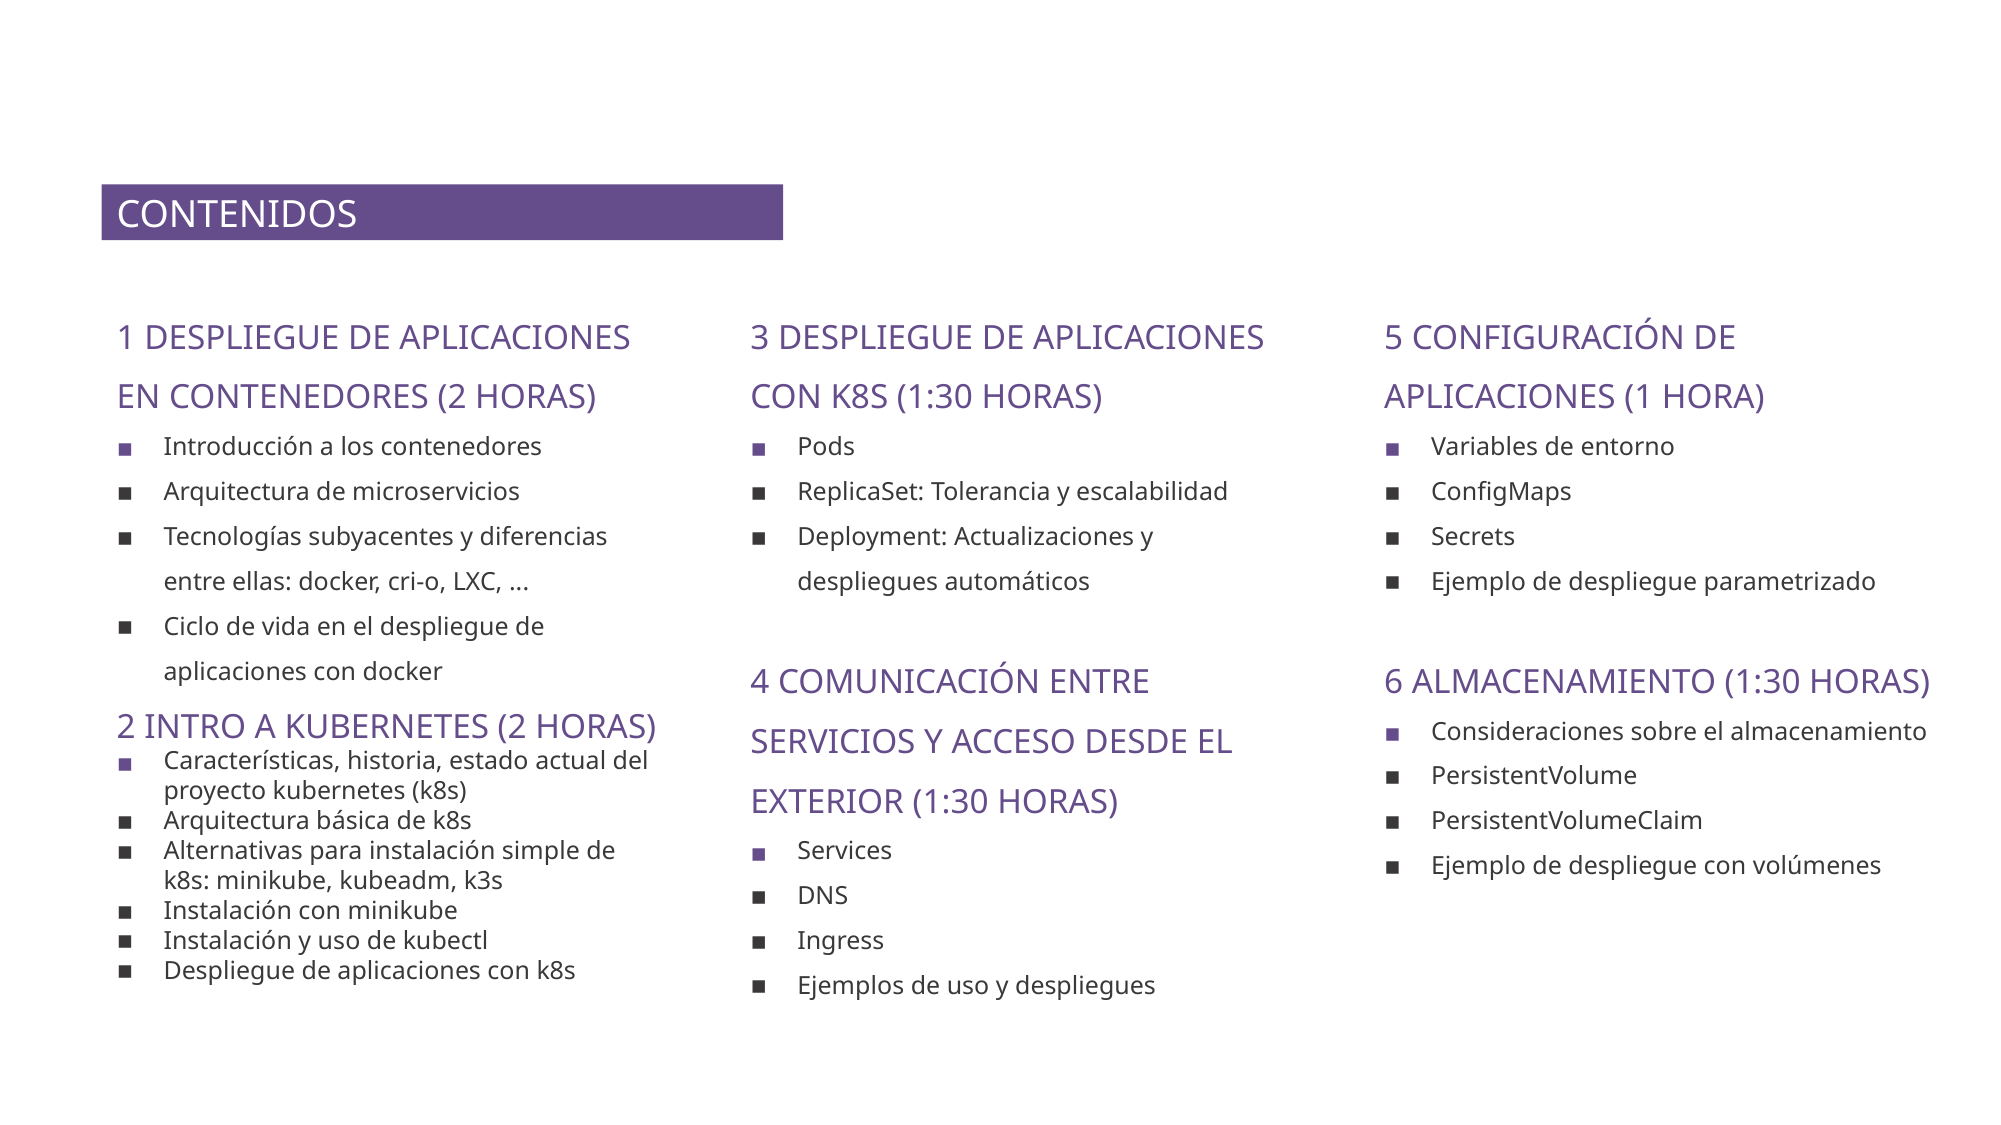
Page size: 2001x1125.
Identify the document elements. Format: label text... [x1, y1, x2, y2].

text_box 1 DESPLIEGUE DE APLICACIONES EN CONTENEDORES (2 HORAS) Introducción a los contenedores Arquitectura de microservicios Tecnologías subyacentes y diferencias entre ellas: docker, cri-o, LXC, ... Ciclo de vida en el despliegue de aplicaciones con docker 2 INTRO A KUBERNETES (2 HORAS) Características, historia, estado actual del proyecto kubernetes (k8s) Arquitectura básica de k8s Alternativas para instalación simple de k8s: minikube, kubeadm, k3s Instalación con minikube Instalación y uso de kubectl Despliegue de aplicaciones con k8s [101, 288, 683, 743]
text_box 5 CONFIGURACIÓN DE APLICACIONES (1 HORA) Variables de entorno ConfigMaps Secrets Ejemplo de despliegue parametrizado 6 ALMACENAMIENTO (1:30 HORAS) Consideraciones sobre el almacenamiento PersistentVolume PersistentVolumeClaim Ejemplo de despliegue con volúmenes [1369, 288, 1950, 743]
text_box CONTENIDOS [101, 184, 784, 241]
text_box 3 DESPLIEGUE DE APLICACIONES CON K8S (1:30 HORAS) Pods ReplicaSet: Tolerancia y escalabilidad Deployment: Actualizaciones y despliegues automáticos 4 COMUNICACIÓN ENTRE SERVICIOS Y ACCESO DESDE EL EXTERIOR (1:30 HORAS) Services DNS Ingress Ejemplos de uso y despliegues [735, 288, 1317, 743]
